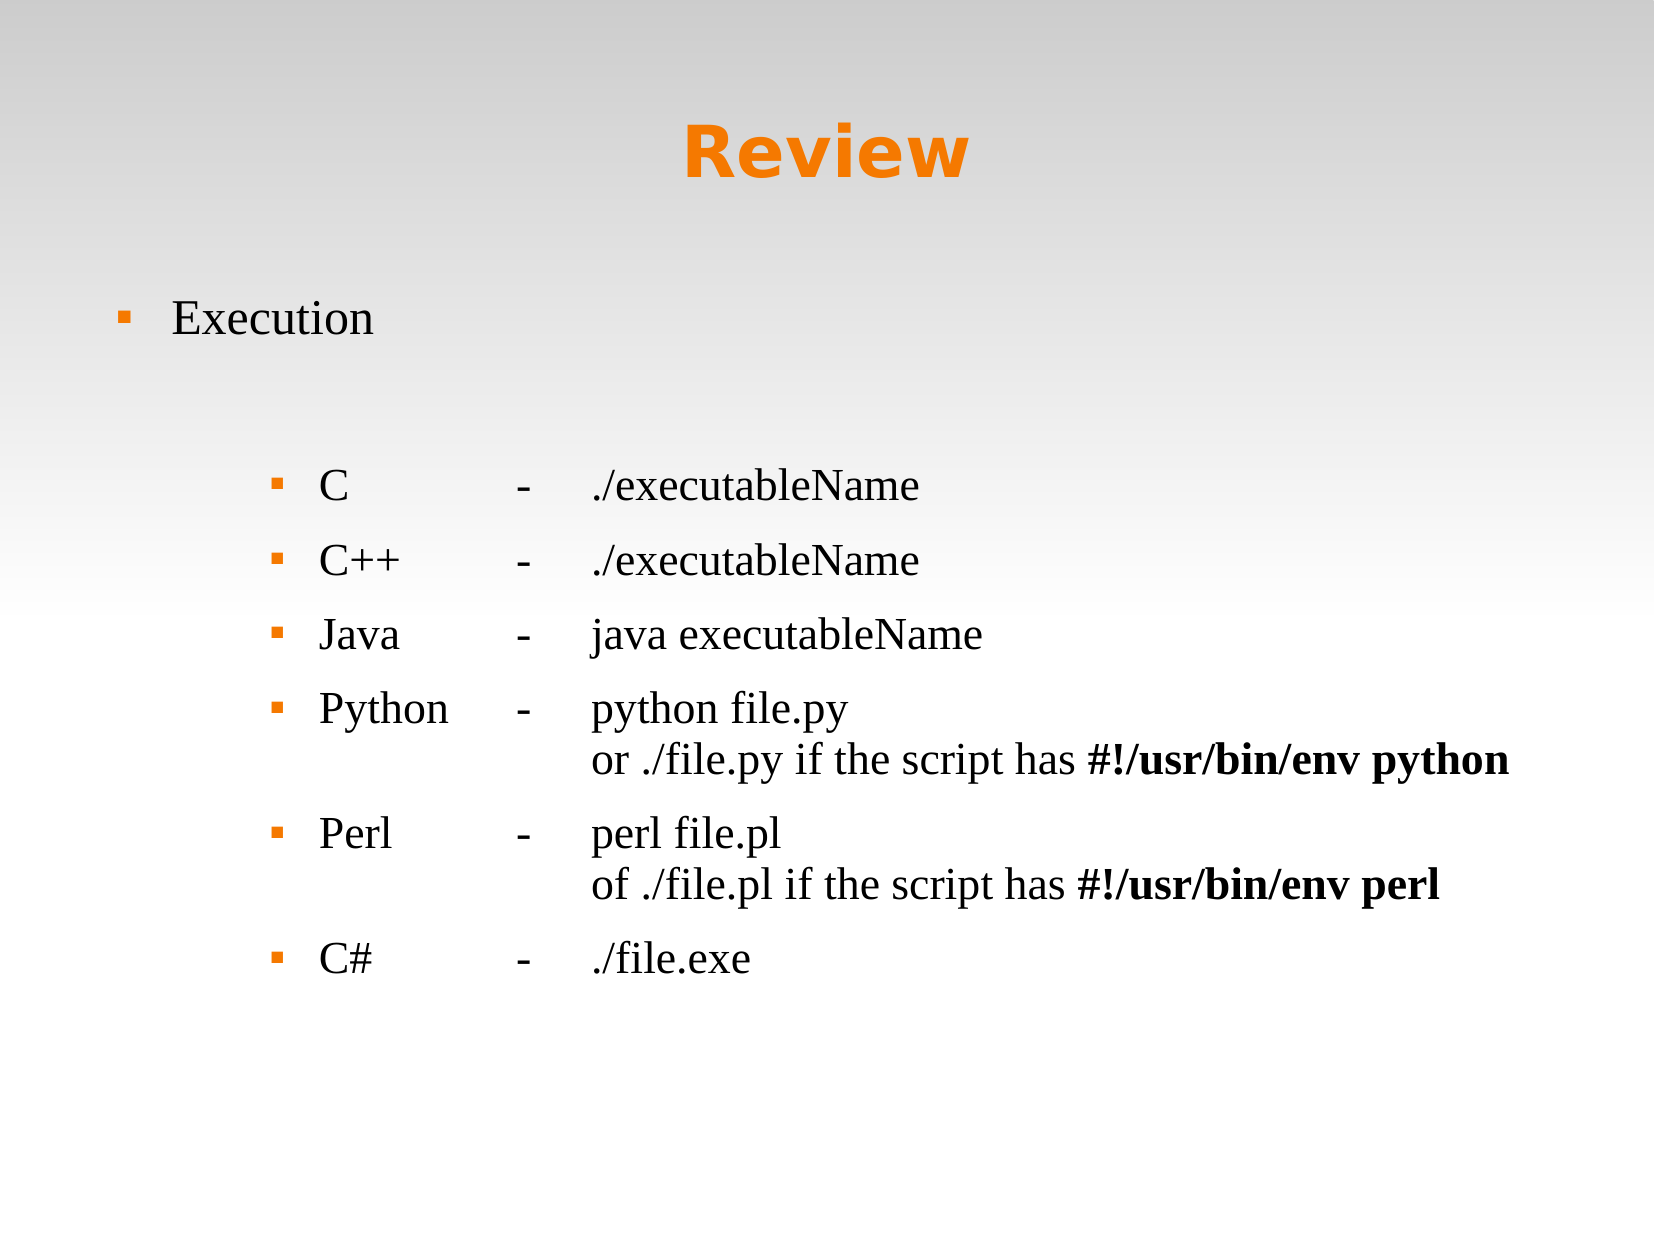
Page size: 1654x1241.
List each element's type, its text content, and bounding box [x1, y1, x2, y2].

title Review [82, 49, 1571, 257]
list Execution C - ./executableName C++ - ./executableName Java - java executableName Python - python file.py or ./file.py if the script has #!/usr/bin/env python Perl - perl file.pl of ./file.pl if the script has #!/usr/bin/env perl C# - ./file.exe [82, 290, 1571, 1109]
